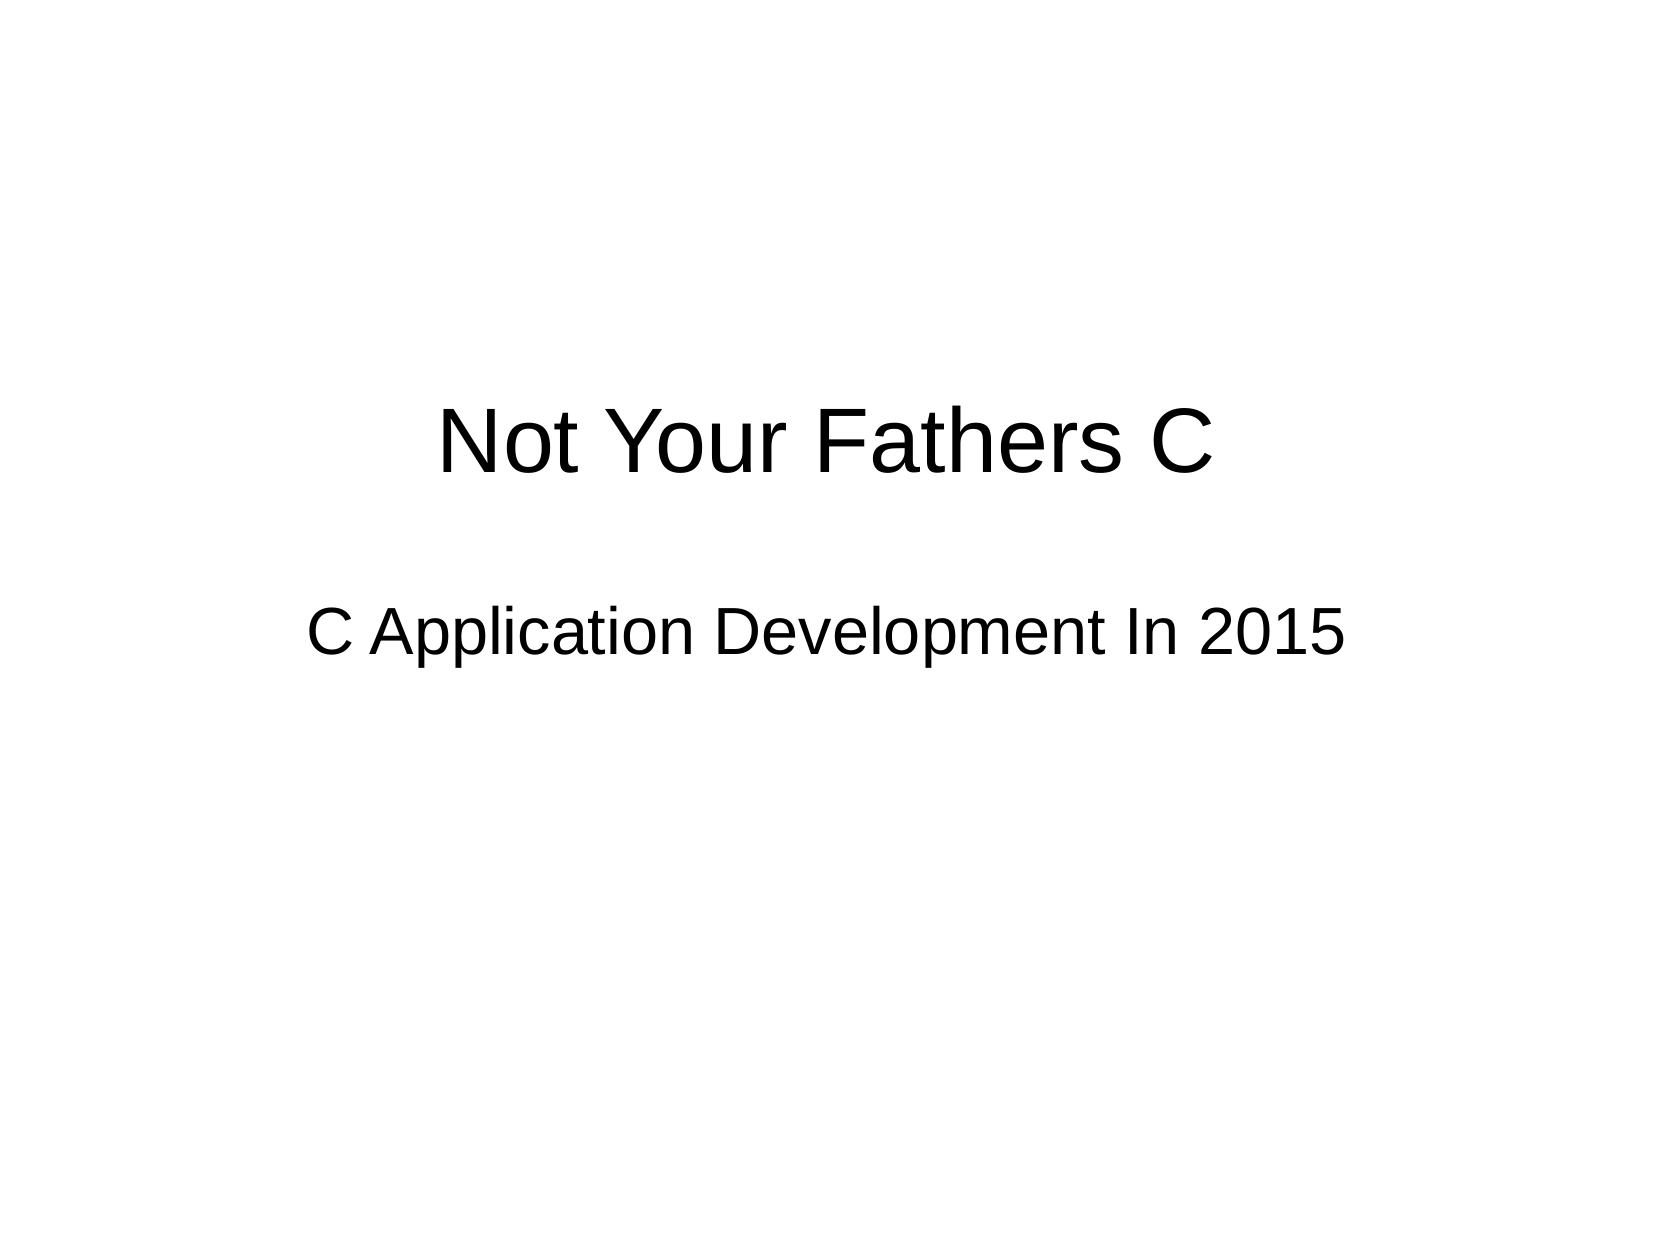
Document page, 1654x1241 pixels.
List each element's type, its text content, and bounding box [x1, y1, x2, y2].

subtitle Not Your Fathers C C Application Development In 2015 [82, 49, 1571, 1010]
